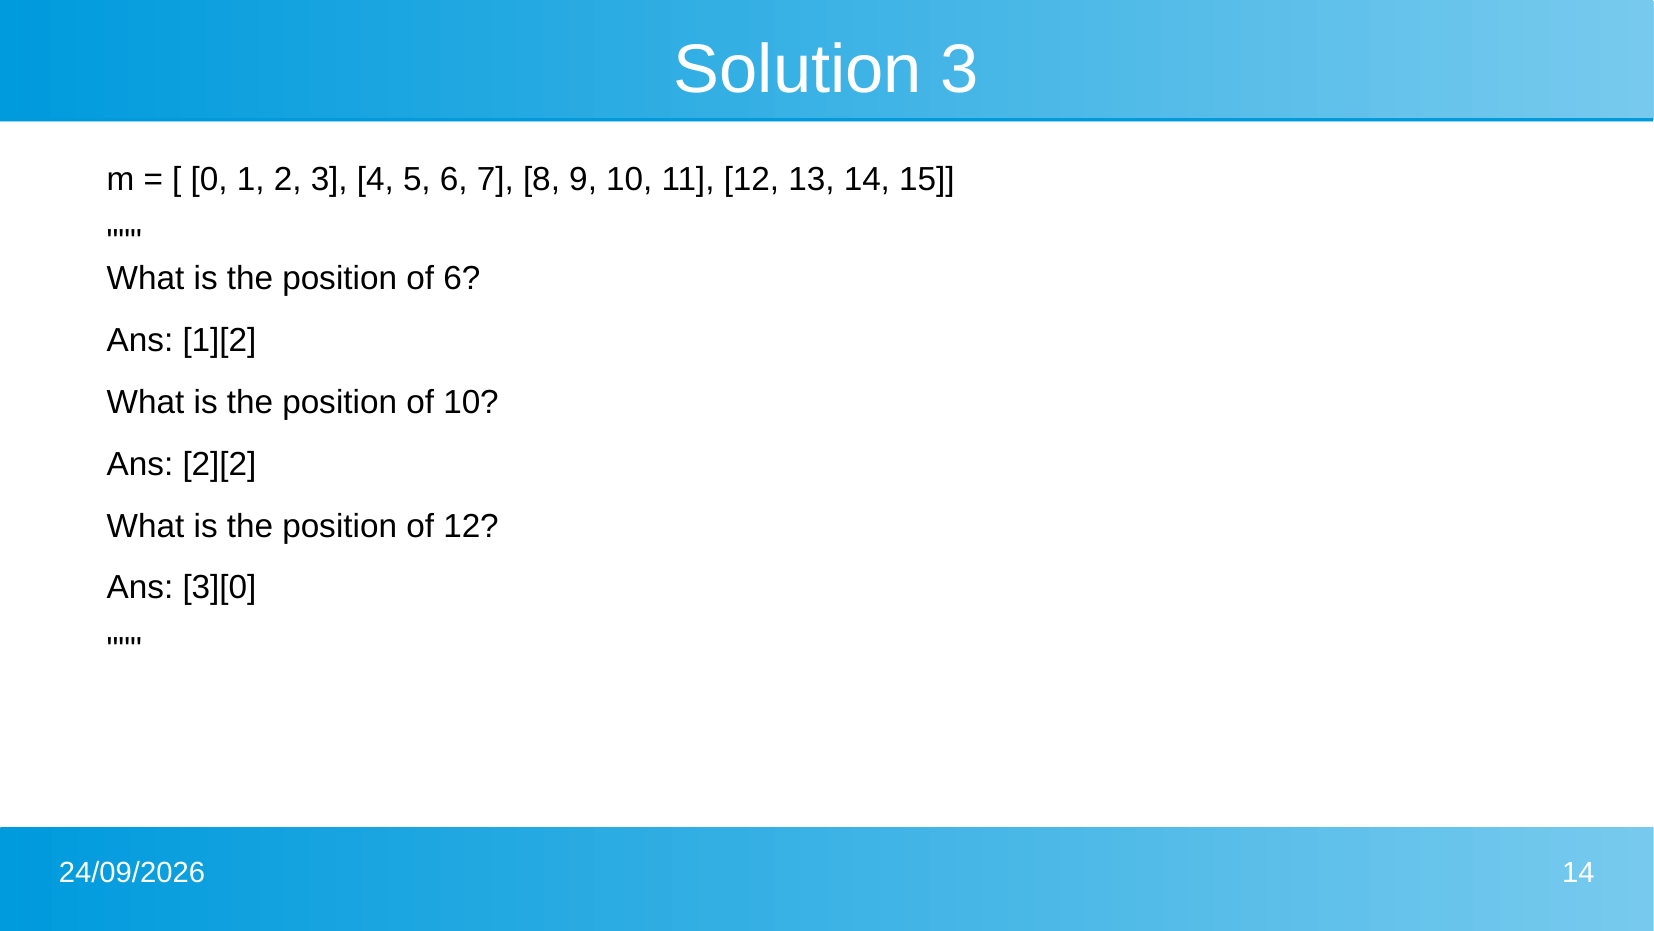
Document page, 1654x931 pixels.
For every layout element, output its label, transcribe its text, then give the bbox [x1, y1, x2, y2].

text_box m = [ [0, 1, 2, 3], [4, 5, 6, 7], [8, 9, 10, 11], [12, 13, 14, 15]] """ What is the position of 6? Ans: [1][2] What is the position of 10? Ans: [2][2] What is the position of 12? Ans: [3][0] """ [91, 153, 1034, 621]
title Solution 3 [59, 29, 1595, 108]
